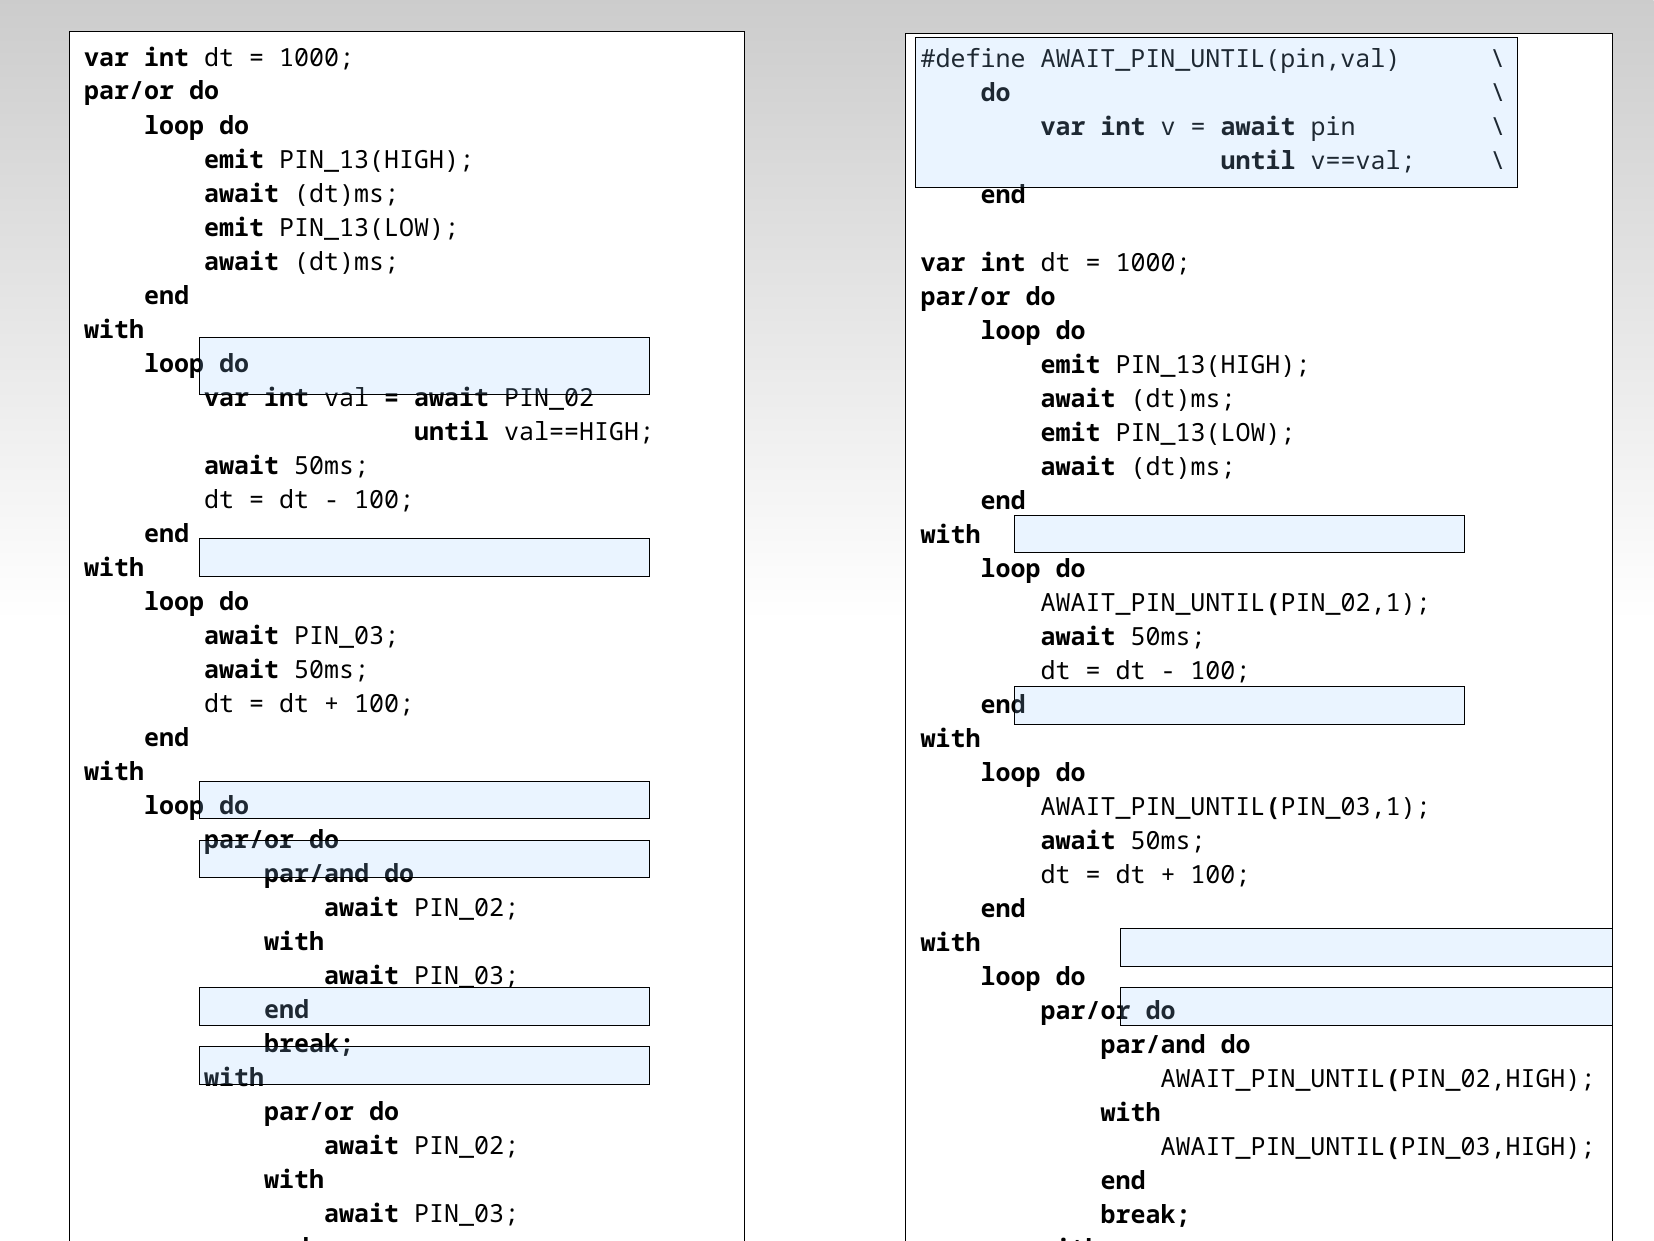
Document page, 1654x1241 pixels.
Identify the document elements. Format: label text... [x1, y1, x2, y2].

text_box [199, 840, 650, 878]
text_box [199, 337, 650, 395]
text_box [1014, 515, 1465, 553]
text_box [199, 781, 650, 819]
text_box #define AWAIT_PIN_UNTIL(pin,val) \ do \ var int v = await pin \ until v==val; \ end var int dt = 1000; par/or do loop do emit PIN_13(HIGH); await (dt)ms; emit PIN_13(LOW); await (dt)ms; end with loop do AWAIT_PIN_UNTIL(PIN_02,1); await 50ms; dt = dt - 100; end with loop do AWAIT_PIN_UNTIL(PIN_03,1); await 50ms; dt = dt + 100; end with loop do par/or do par/and do AWAIT_PIN_UNTIL(PIN_02,HIGH); with AWAIT_PIN_UNTIL(PIN_03,HIGH); end break; with <...> end end end [905, 33, 1613, 1238]
text_box [1120, 987, 1613, 1026]
text_box [1014, 686, 1465, 725]
text_box [199, 987, 650, 1026]
text_box [199, 538, 650, 577]
text_box var int dt = 1000; par/or do loop do emit PIN_13(HIGH); await (dt)ms; emit PIN_13(LOW); await (dt)ms; end with loop do var int val = await PIN_02 until val==HIGH; await 50ms; dt = dt - 100; end with loop do await PIN_03; await 50ms; dt = dt + 100; end with loop do par/or do par/and do await PIN_02; with await PIN_03; end break; with par/or do await PIN_02; with await PIN_03; end await 500ms; end end end [69, 31, 745, 1236]
text_box [1120, 928, 1613, 967]
text_box [915, 37, 1518, 188]
text_box [199, 1046, 650, 1085]
